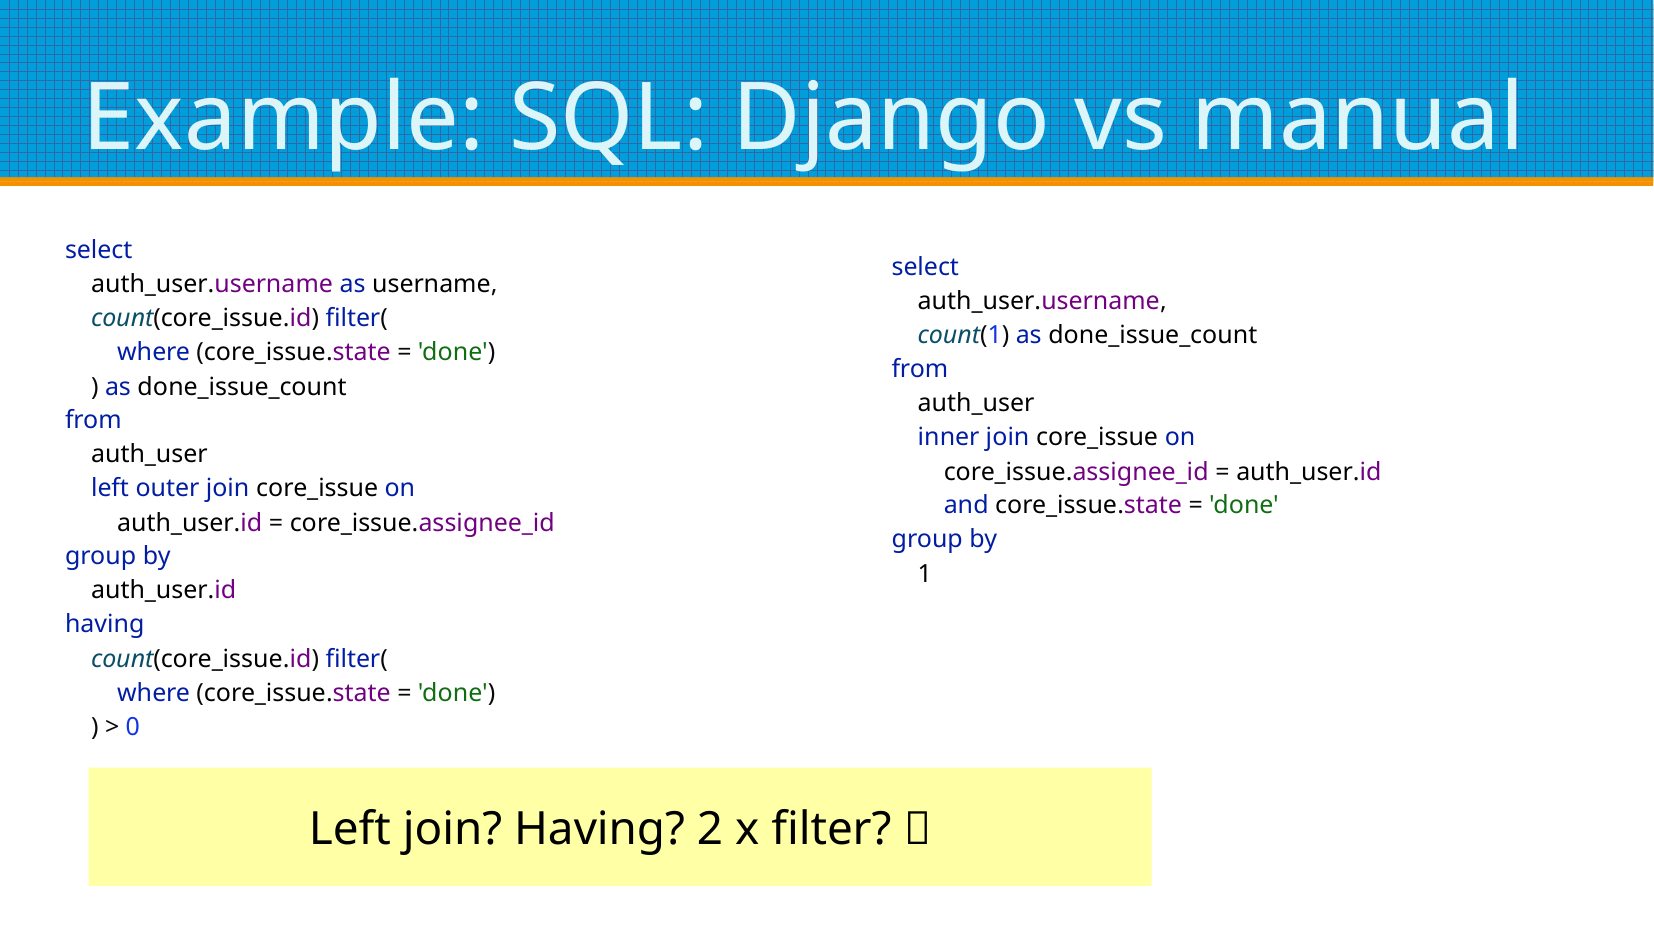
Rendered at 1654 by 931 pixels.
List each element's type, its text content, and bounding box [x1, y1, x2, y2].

text_box select auth_user.username, count(1) as done_issue_count from auth_user inner join core_issue on core_issue.assignee_id = auth_user.id and core_issue.state = 'done' group by 1 [885, 265, 1595, 573]
text_box select auth_user.username as username, count(core_issue.id) filter( where (core_issue.state = 'done') ) as done_issue_count from auth_user left outer join core_issue on auth_user.id = core_issue.assignee_id group by auth_user.id having count(core_issue.id) filter( where (core_issue.state = 'done') ) > 0 [59, 236, 945, 739]
text_box Left join? Having? 2 x filter? 🤔 [88, 767, 1152, 886]
title Example: SQL: Django vs manual [82, 14, 1571, 178]
